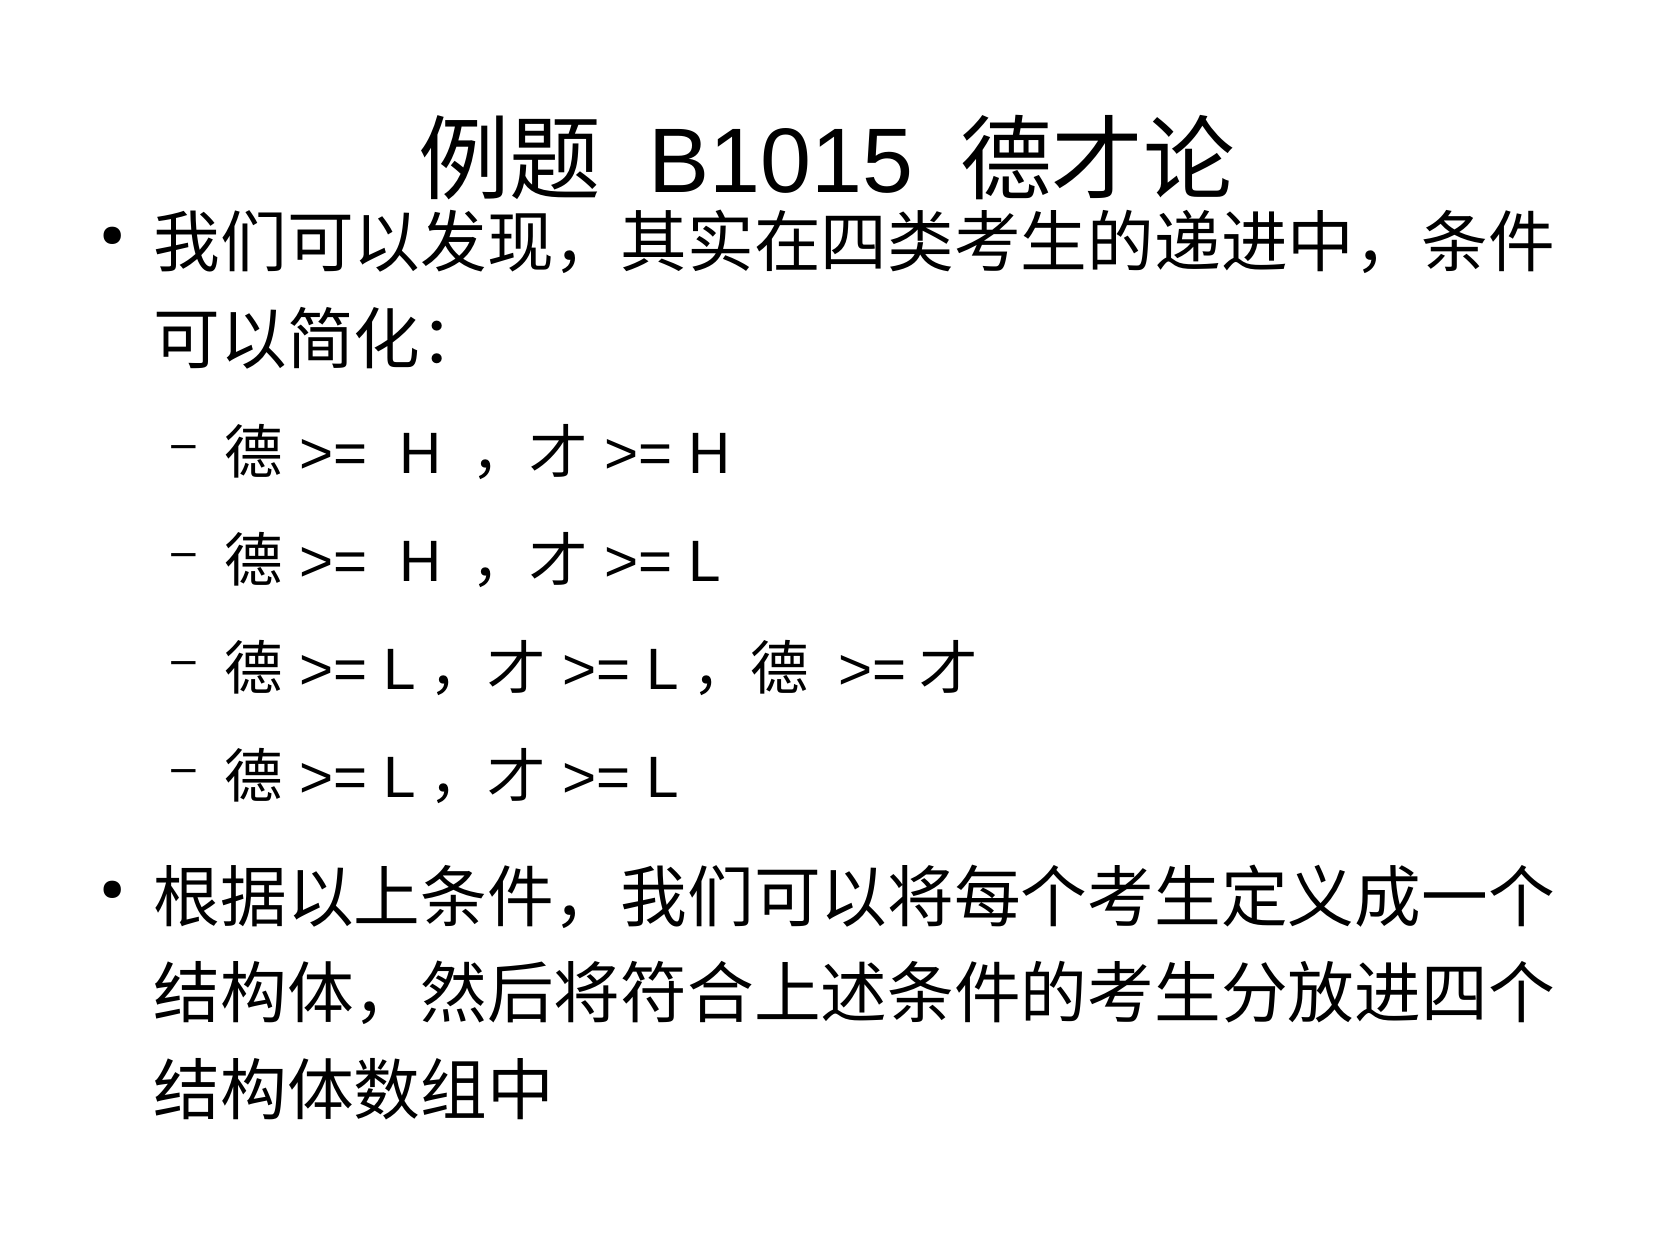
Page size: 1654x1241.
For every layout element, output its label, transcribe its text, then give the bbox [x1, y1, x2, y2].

list 我们可以发现，其实在四类考生的递进中，条件可以简化： 德>= H ，才>= H 德>= H ，才>= L 德>= L，才>= L，德 >=才 德>= L，才>= L 根据以上条件，我们可以将每个考生定义成一个结构体，然后将符合上述条件的考生分放进四个结构体数组中 [82, 188, 1571, 1241]
title 例题 B1015 德才论 [82, 49, 1571, 188]
